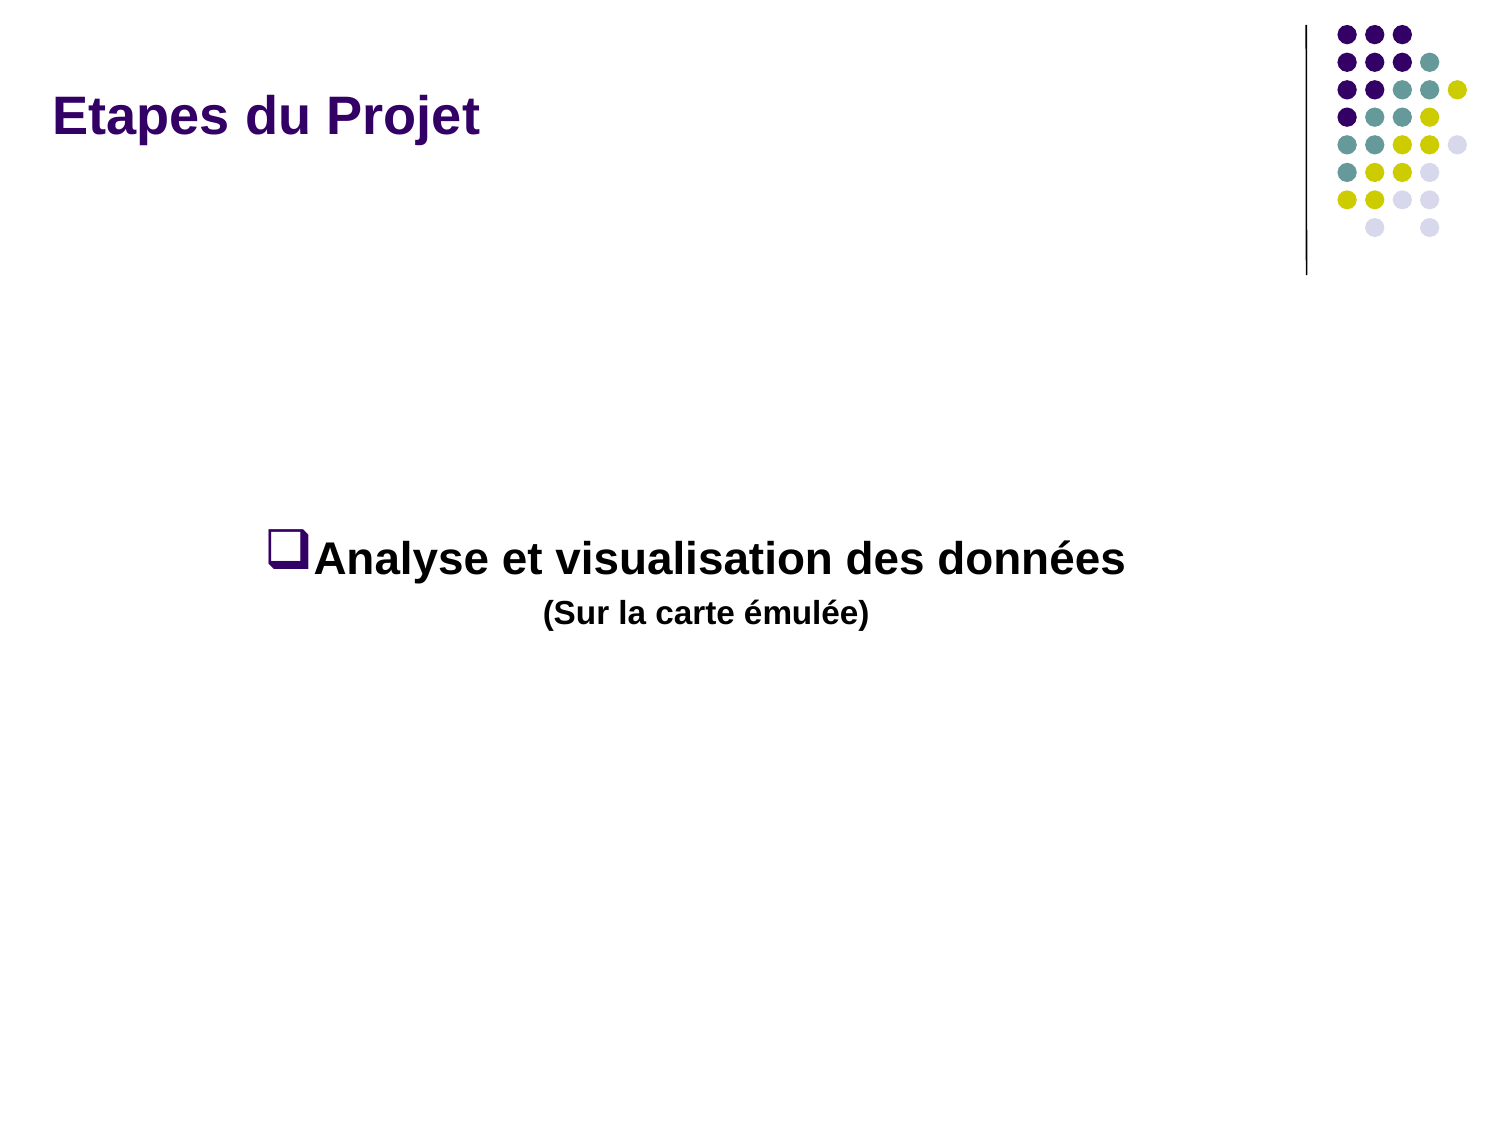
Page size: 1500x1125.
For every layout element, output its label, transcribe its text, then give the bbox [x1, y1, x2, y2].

text_box Analyse et visualisation des données (Sur la carte émulée) [242, 527, 1164, 646]
text_box Etapes du Projet [37, 54, 1301, 154]
